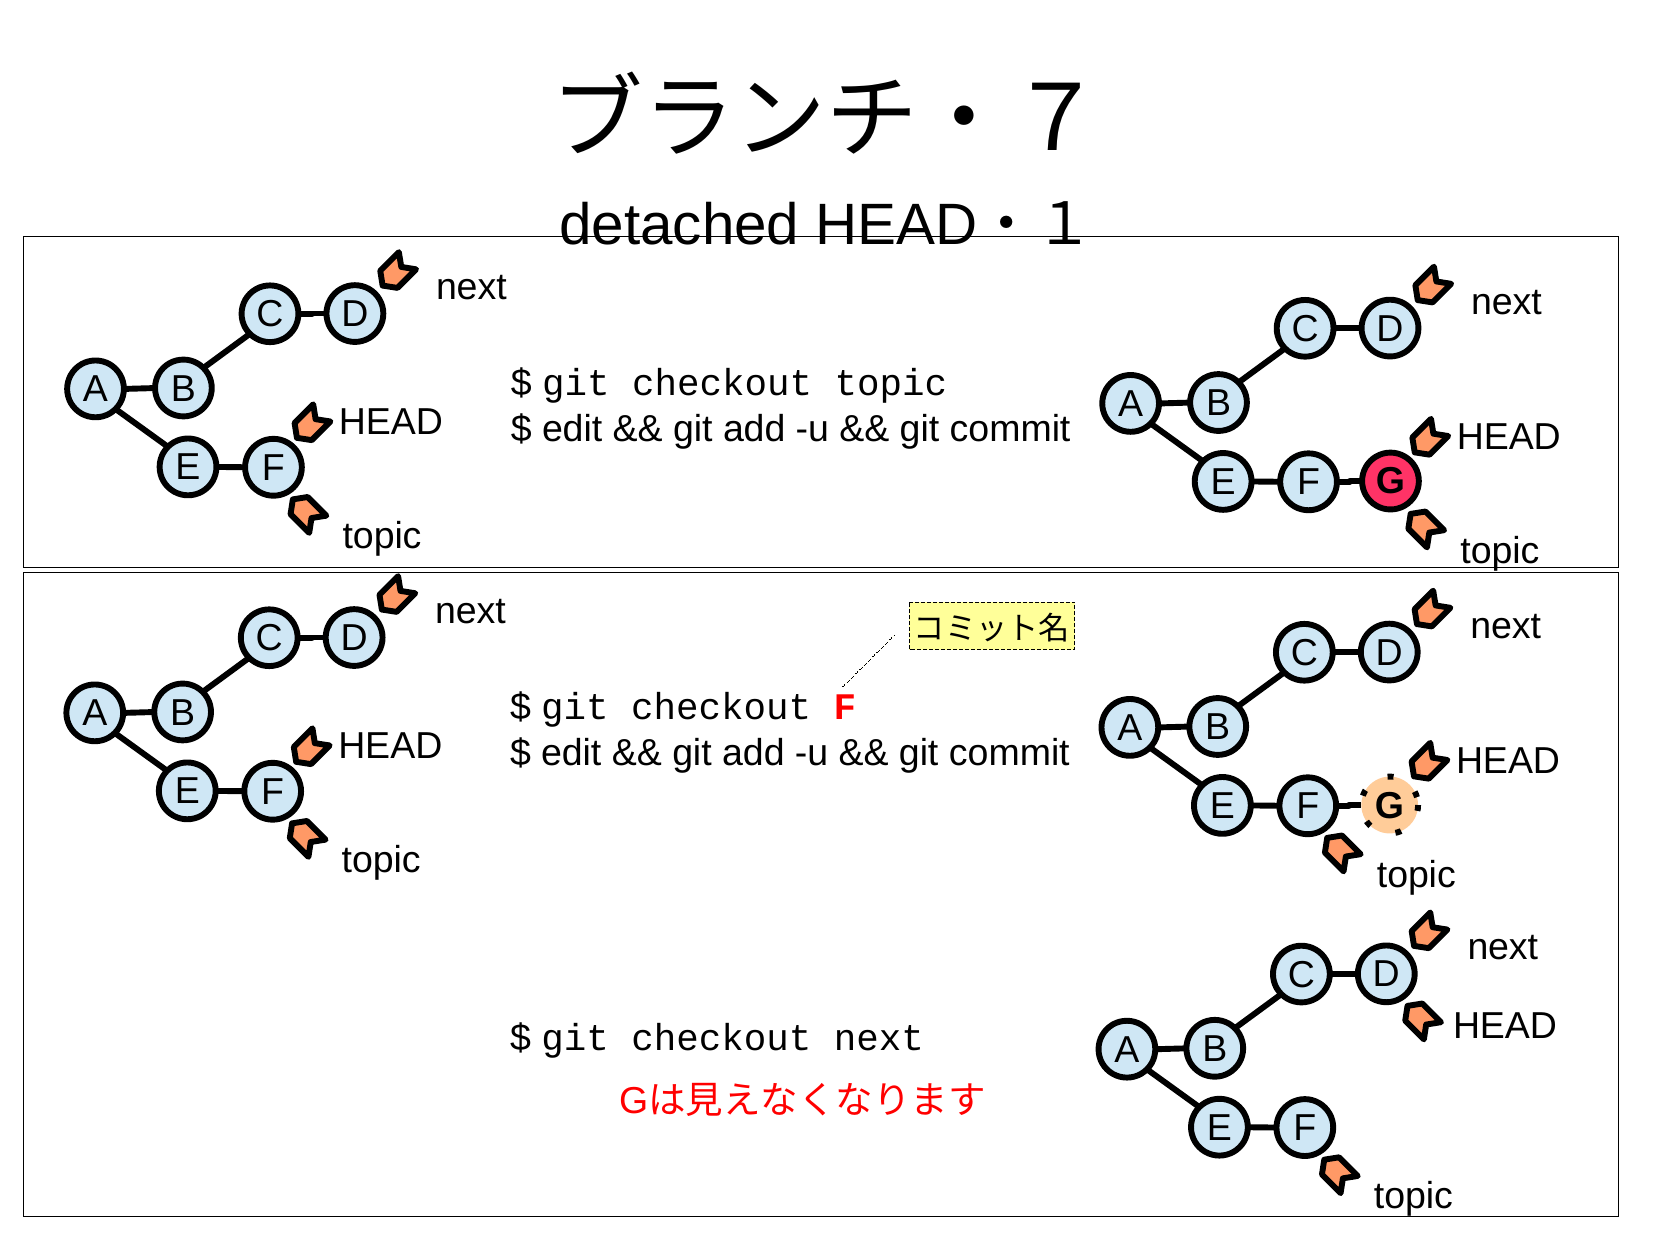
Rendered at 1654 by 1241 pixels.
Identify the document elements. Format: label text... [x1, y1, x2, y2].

text_box E [1193, 776, 1251, 834]
text_box A [66, 684, 123, 742]
text_box topic [326, 831, 441, 889]
text_box G [1361, 776, 1419, 834]
text_box C [1275, 623, 1333, 681]
text_box E [159, 438, 217, 496]
text_box F [244, 762, 302, 820]
title ブランチ・７ detached HEAD・１ [82, 237, 1571, 257]
text_box C [241, 285, 299, 343]
text_box [290, 497, 327, 533]
text_box $ git checkout next [495, 1009, 939, 1068]
text_box B [154, 683, 212, 741]
text_box F [245, 438, 302, 496]
text_box [380, 252, 417, 288]
text_box topic [327, 507, 442, 565]
text_box C [1272, 945, 1330, 1003]
text_box [294, 404, 324, 441]
text_box D [1361, 299, 1419, 357]
text_box B [1190, 374, 1247, 431]
text_box D [1360, 623, 1418, 681]
text_box next [1452, 918, 1556, 984]
text_box C [240, 609, 298, 667]
text_box HEAD [324, 393, 463, 451]
text_box next [1455, 596, 1559, 662]
text_box A [1098, 1020, 1156, 1078]
text_box next [420, 582, 524, 648]
text_box D [326, 285, 384, 342]
text_box [1411, 912, 1448, 949]
text_box HEAD [323, 717, 462, 775]
text_box topic [1445, 568, 1560, 572]
text_box F [1276, 1099, 1334, 1157]
text_box topic [1359, 1217, 1473, 1225]
text_box [1408, 511, 1445, 548]
text_box [289, 820, 326, 857]
text_box topic [1362, 845, 1476, 903]
text_box [1324, 835, 1361, 872]
text_box [293, 728, 323, 765]
text_box コミット名 [909, 602, 1075, 650]
text_box G [1362, 452, 1419, 510]
text_box B [155, 359, 212, 417]
text_box Gは見えなくなります [604, 1062, 959, 1120]
text_box [1411, 742, 1441, 779]
text_box C [1276, 299, 1334, 357]
text_box topic [1359, 1167, 1473, 1216]
text_box next [1456, 272, 1560, 338]
text_box topic [1445, 521, 1560, 567]
text_box B [1189, 698, 1247, 755]
text_box [1405, 1003, 1438, 1040]
text_box HEAD [1442, 407, 1581, 465]
text_box F [1279, 777, 1336, 835]
text_box [1321, 1157, 1358, 1194]
text_box [1415, 266, 1452, 303]
text_box A [67, 360, 124, 418]
text_box E [1194, 453, 1252, 510]
text_box E [158, 762, 216, 820]
title ブランチ・７ detached HEAD・１ [82, 49, 1571, 236]
text_box HEAD [1441, 731, 1580, 789]
text_box [379, 576, 416, 612]
text_box D [325, 609, 383, 666]
text_box $ git checkout F $ edit && git add -u && git commit [495, 678, 1086, 781]
text_box HEAD [1438, 997, 1577, 1055]
text_box F [1280, 453, 1337, 511]
text_box next [421, 258, 524, 324]
text_box A [1102, 375, 1159, 432]
text_box [1412, 418, 1442, 455]
text_box B [1186, 1019, 1244, 1077]
text_box $ git checkout topic $ edit && git add -u && git commit [496, 354, 1086, 456]
text_box D [1358, 945, 1415, 1003]
text_box [1414, 590, 1451, 627]
text_box A [1101, 698, 1159, 756]
text_box topic [1445, 573, 1560, 579]
text_box E [1191, 1098, 1248, 1156]
